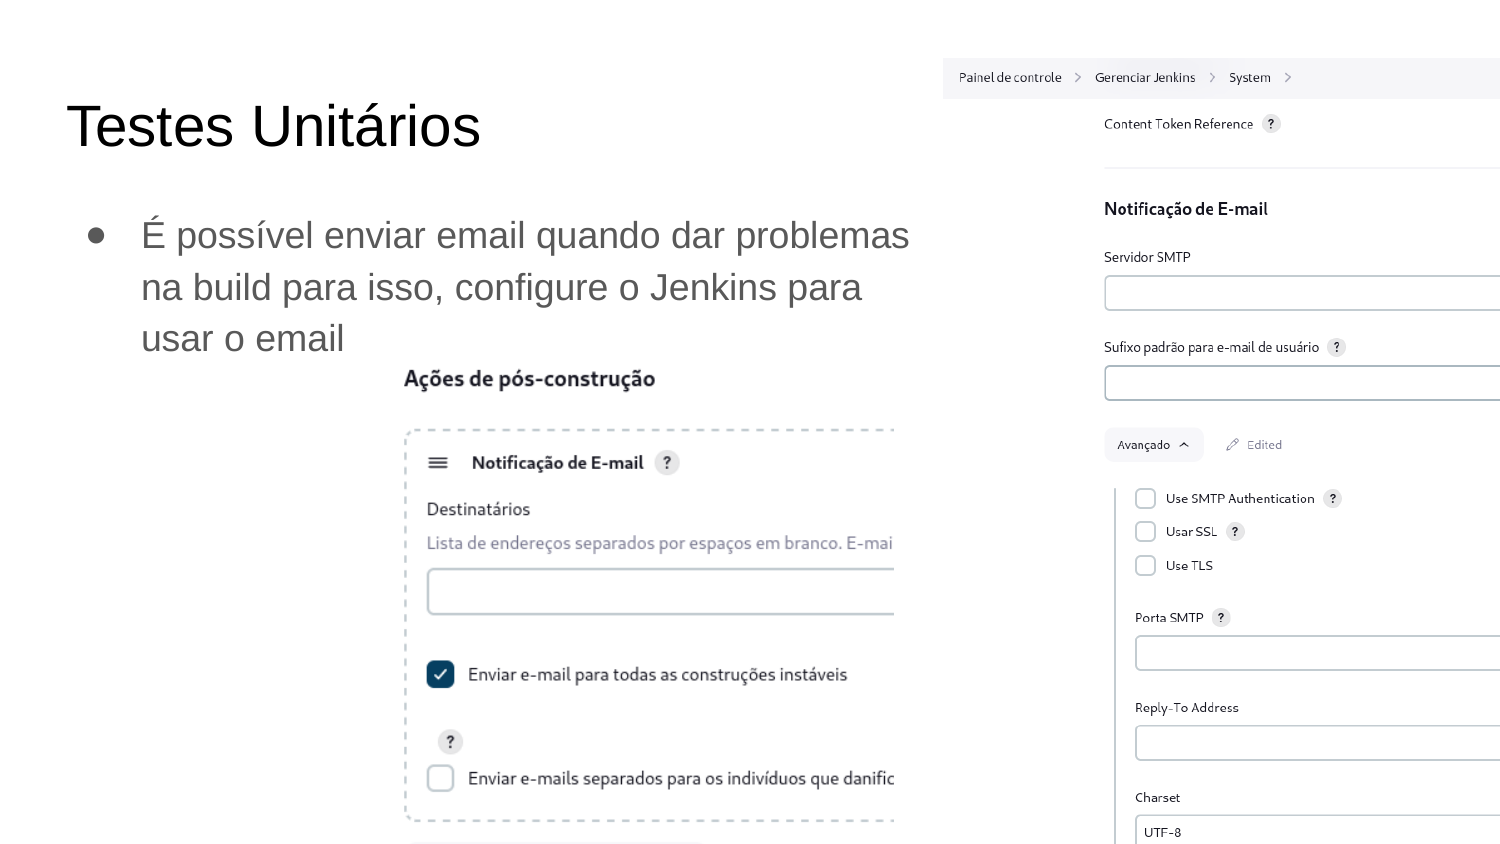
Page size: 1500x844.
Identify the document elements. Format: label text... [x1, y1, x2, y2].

picture [943, 58, 1500, 844]
picture [383, 340, 894, 844]
list É possível enviar email quando dar problemas na build para isso, configure o Jenkins para usar o email [51, 189, 943, 750]
title Testes Unitários [51, 72, 943, 167]
